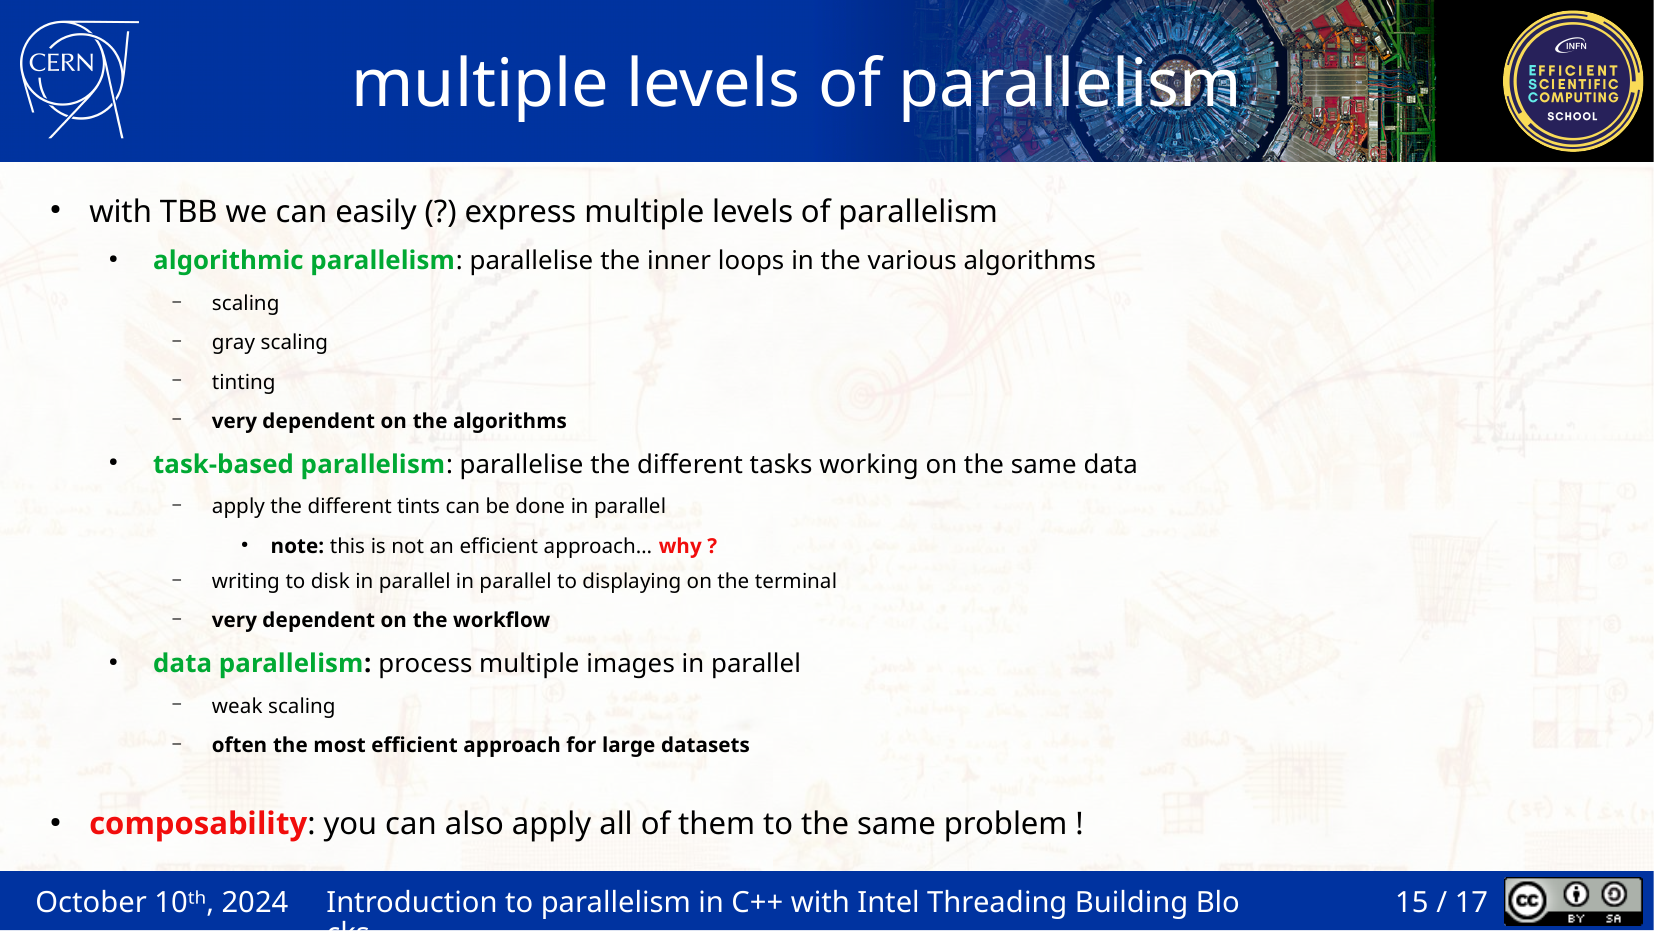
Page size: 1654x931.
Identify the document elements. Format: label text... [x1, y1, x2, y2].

list with TBB we can easily (?) express multiple levels of parallelism algorithmic parallelism: parallelise the inner loops in the various algorithms scaling gray scaling tinting very dependent on the algorithms task-based parallelism: parallelise the different tasks working on the same data apply the different tints can be done in parallel note: this is not an efficient approach… why ? writing to disk in parallel in parallel to displaying on the terminal very dependent on the workflow data parallelism: process multiple images in parallel weak scaling often the most efficient approach for large datasets composability: you can also apply all of them to the same problem ! [35, 188, 1619, 851]
picture [0, 0, 165, 162]
picture [1430, 0, 1654, 162]
picture [1504, 877, 1643, 926]
title multiple levels of parallelism [165, 0, 1430, 162]
